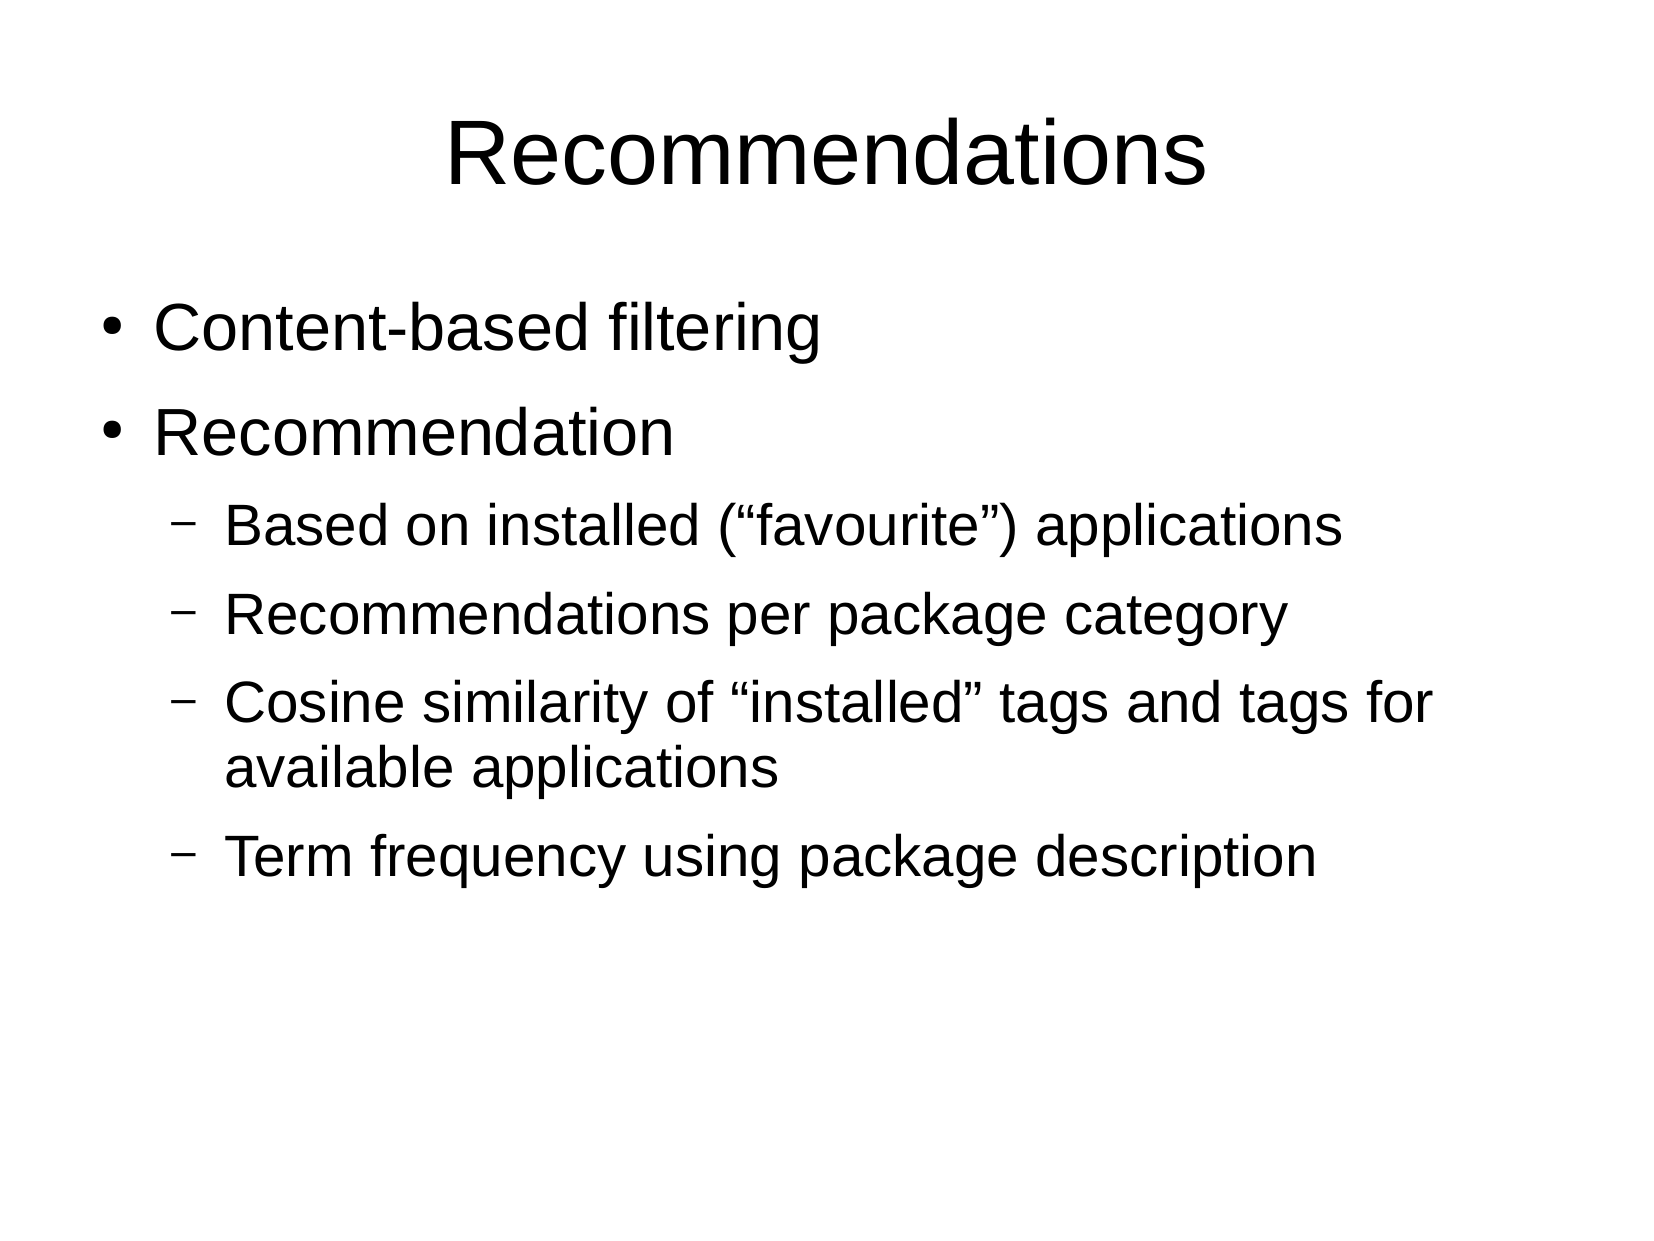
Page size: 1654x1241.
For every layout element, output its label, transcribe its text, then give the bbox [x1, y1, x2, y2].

list Content-based filtering Recommendation Based on installed (“favourite”) applications Recommendations per package category Cosine similarity of “installed” tags and tags for available applications Term frequency using package description [82, 290, 1571, 1010]
title Recommendations [82, 49, 1571, 257]
